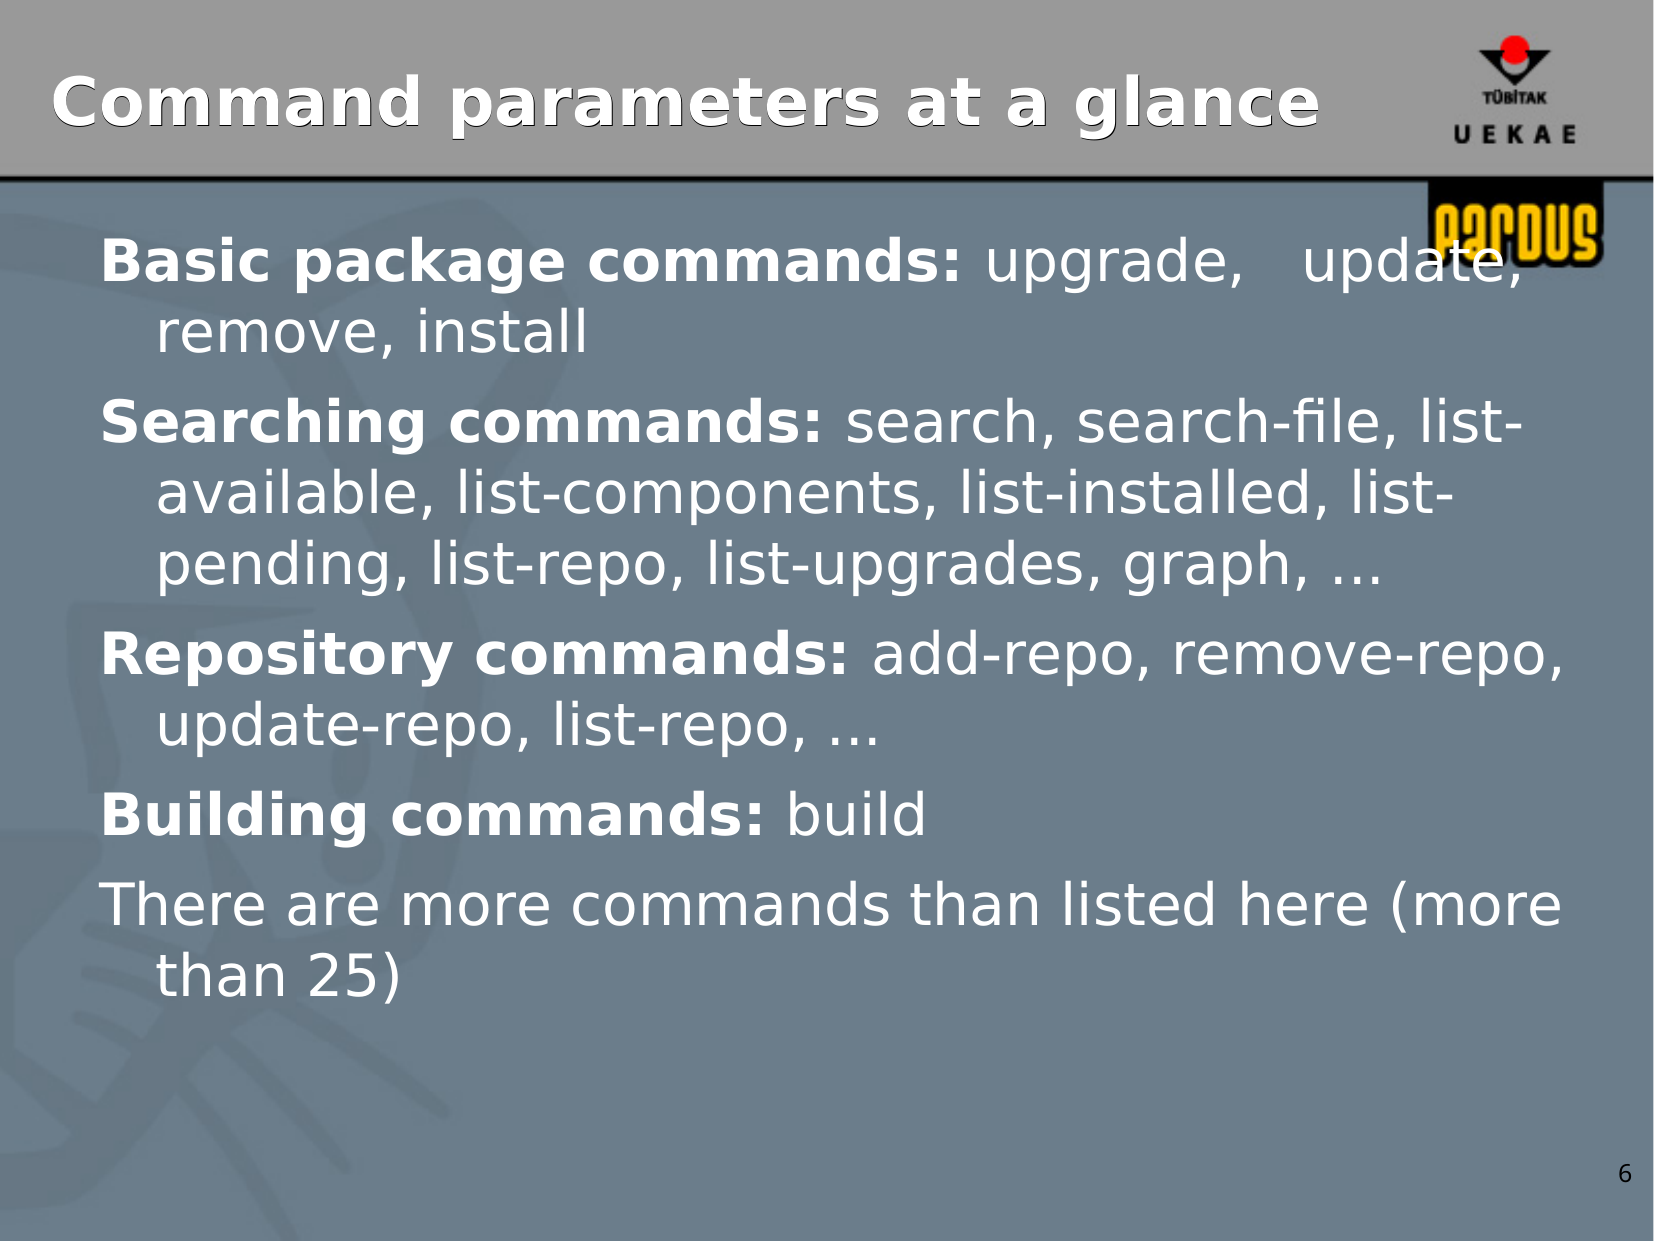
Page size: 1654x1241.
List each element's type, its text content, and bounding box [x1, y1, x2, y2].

title Command parameters at a glance [35, 43, 1449, 158]
list Basic package commands: upgrade, update, remove, install Searching commands: search, search-file, list-available, list-components, list-installed, list-pending, list-repo, list-upgrades, graph, ... Repository commands: add-repo, remove-repo, update-repo, list-repo, ... Building commands: build There are more commands than listed here (more than 25) [84, 216, 1595, 1015]
picture [0, 0, 1654, 1241]
